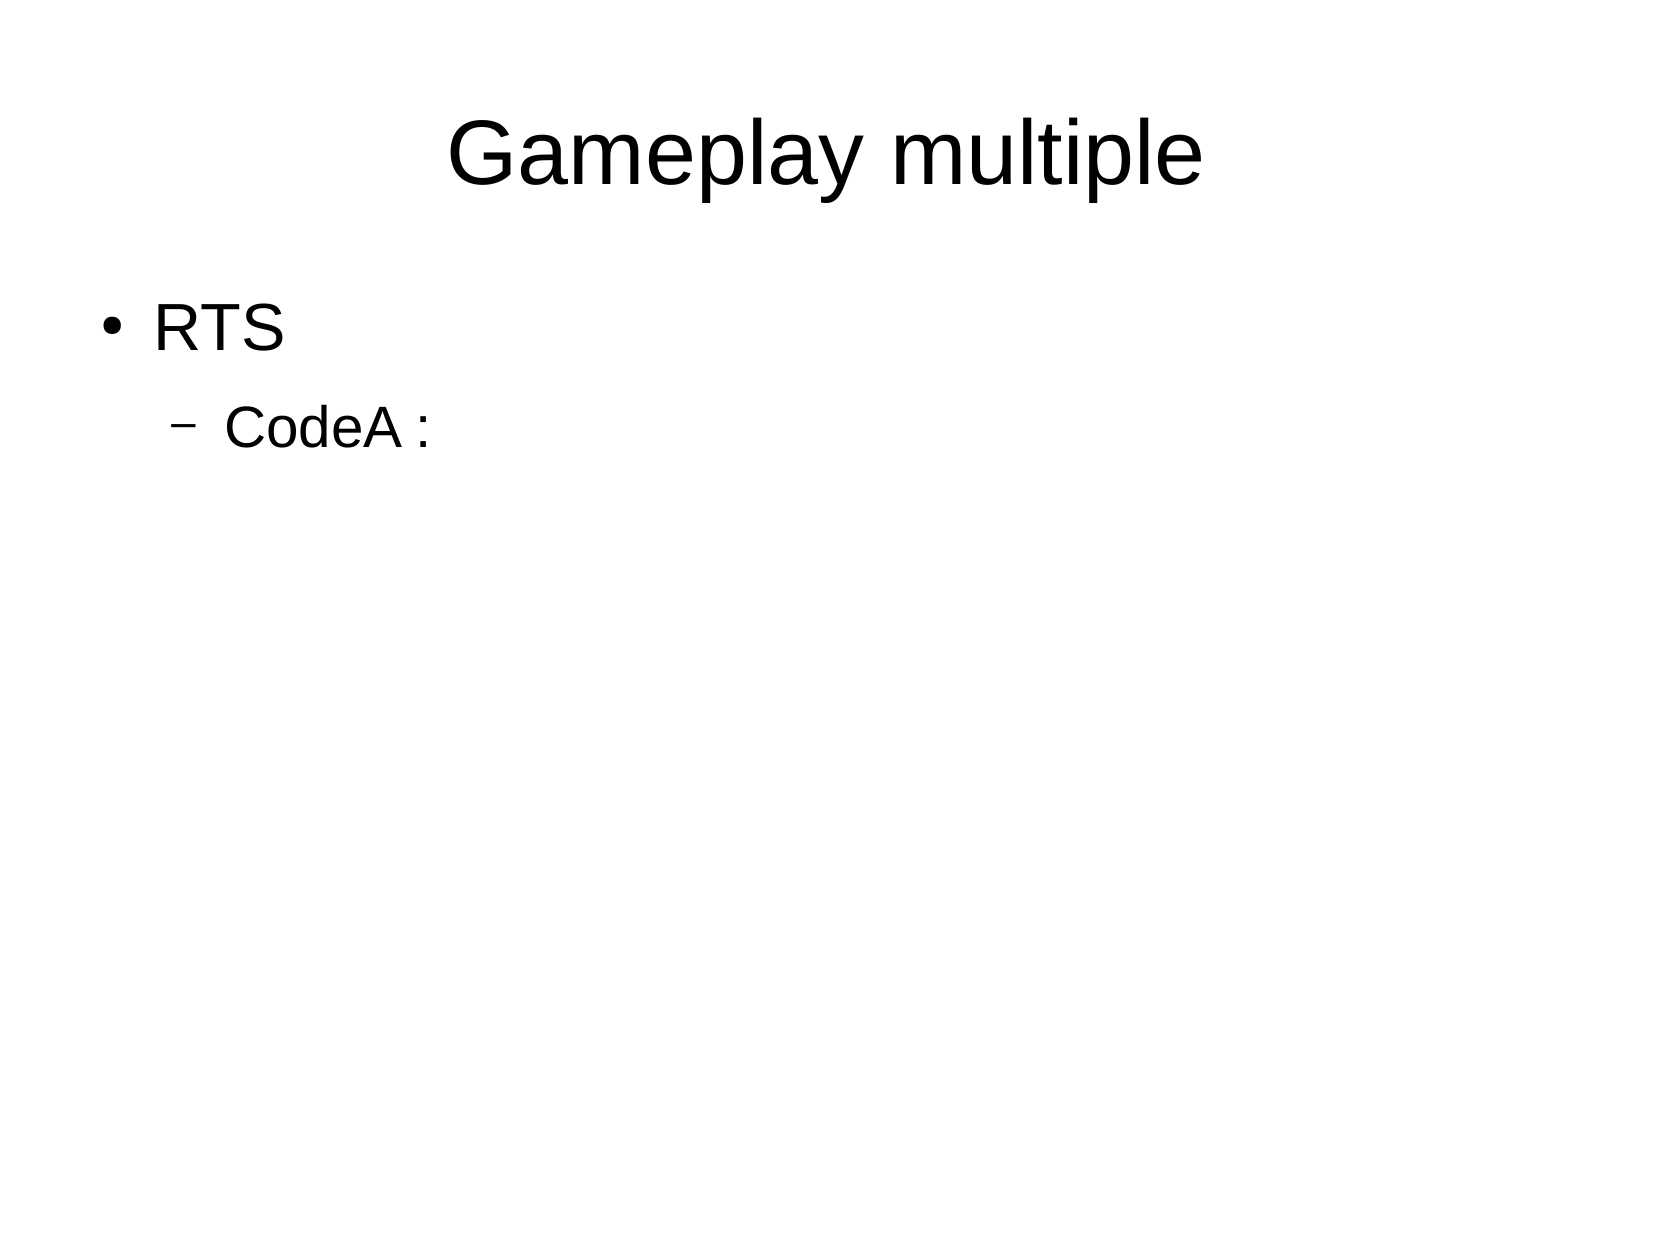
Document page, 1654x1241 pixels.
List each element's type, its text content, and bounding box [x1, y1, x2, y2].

title Gameplay multiple [82, 49, 1571, 257]
list RTS CodeA : [82, 290, 1538, 1010]
